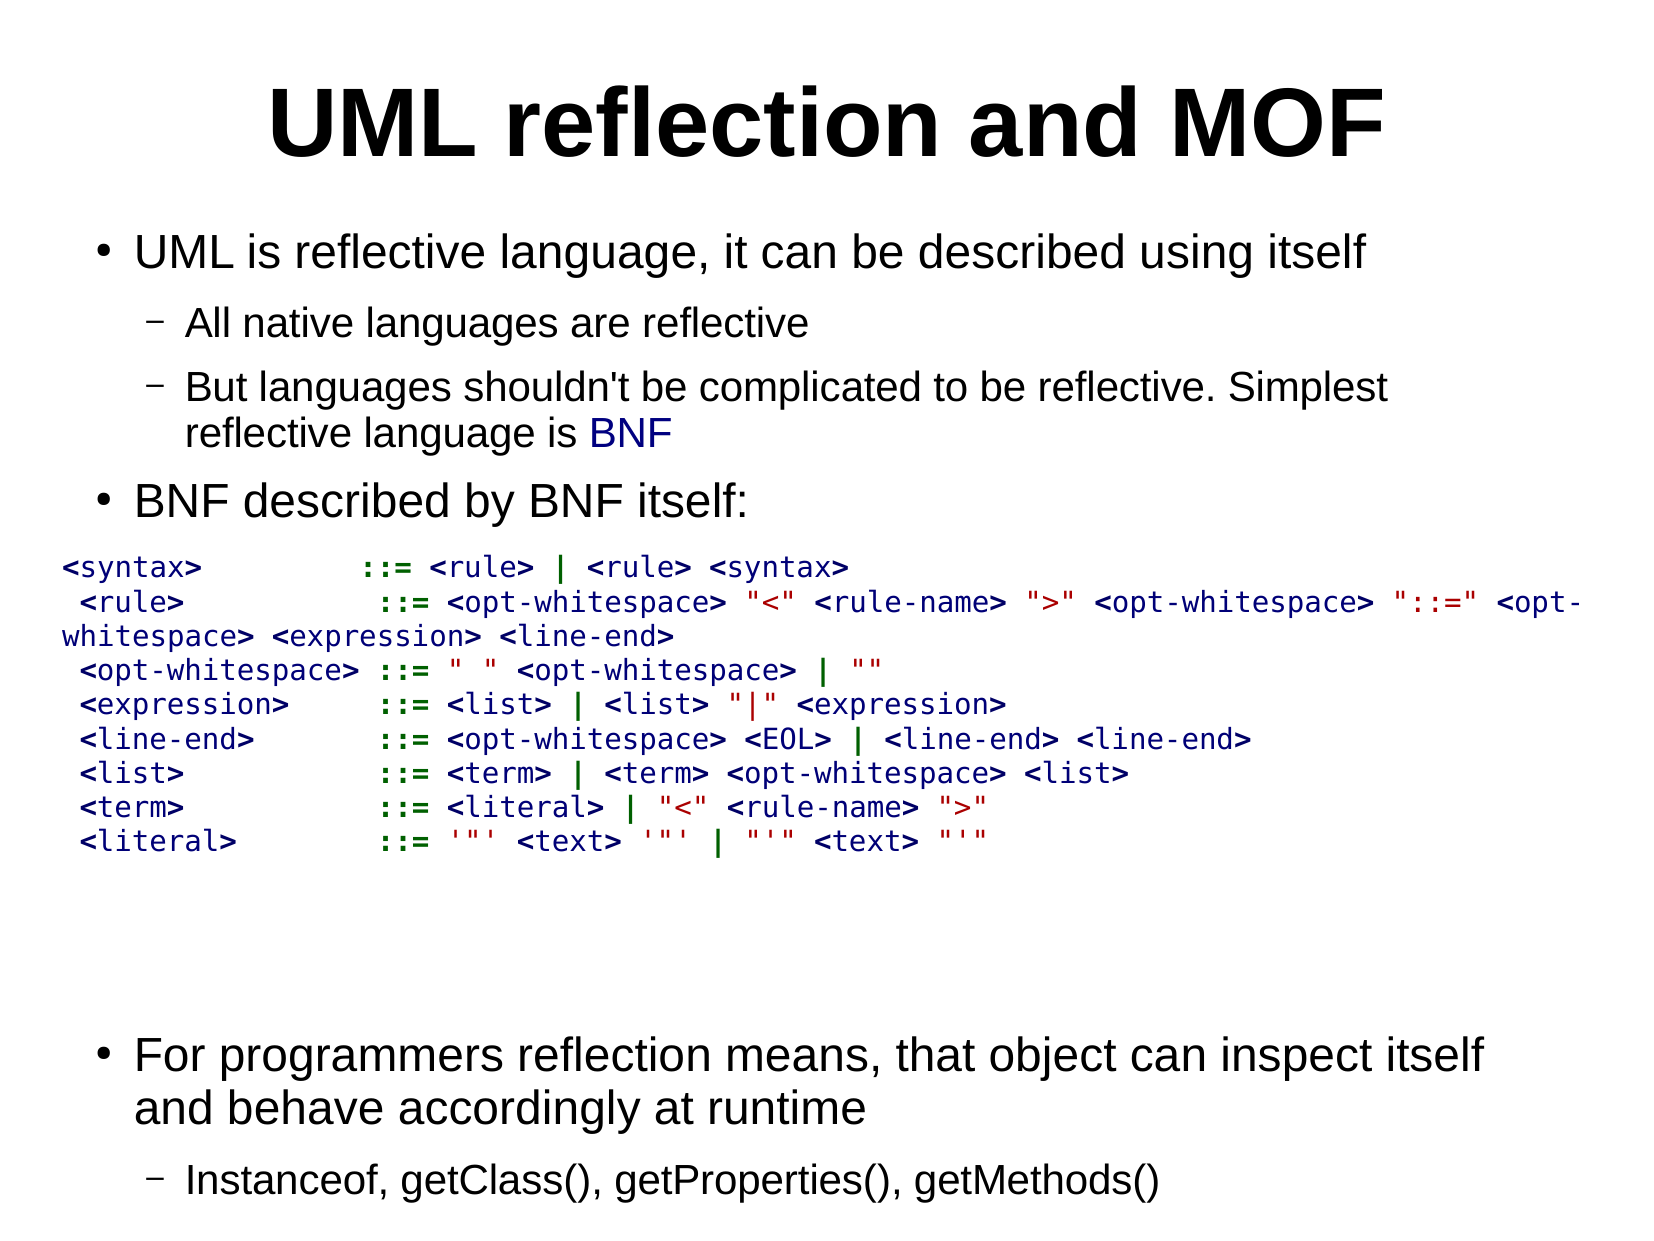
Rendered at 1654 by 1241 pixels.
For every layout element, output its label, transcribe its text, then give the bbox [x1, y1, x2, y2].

list UML is reflective language, it can be described using itself All native languages are reflective But languages shouldn't be complicated to be reflective. Simplest reflective language is BNF BNF described by BNF itself: For programmers reflection means, that object can inspect itself and behave accordingly at runtime Instanceof, getClass(), getProperties(), getMethods() [82, 225, 1538, 543]
list UML is reflective language, it can be described using itself All native languages are reflective But languages shouldn't be complicated to be reflective. Simplest reflective language is BNF BNF described by BNF itself: For programmers reflection means, that object can inspect itself and behave accordingly at runtime Instanceof, getClass(), getProperties(), getMethods() [82, 950, 1538, 1205]
title UML reflection and MOF [82, 49, 1571, 196]
text_box <syntax> ::= <rule> | <rule> <syntax> <rule> ::= <opt-whitespace> "<" <rule-name> ">" <opt-whitespace> "::=" <opt-whitespace> <expression> <line-end> <opt-whitespace> ::= " " <opt-whitespace> | "" <expression> ::= <list> | <list> "|" <expression> <line-end> ::= <opt-whitespace> <EOL> | <line-end> <line-end> <list> ::= <term> | <term> <opt-whitespace> <list> <term> ::= <literal> | "<" <rule-name> ">" <literal> ::= '"' <text> '"' | "'" <text> "'" [47, 543, 1642, 950]
